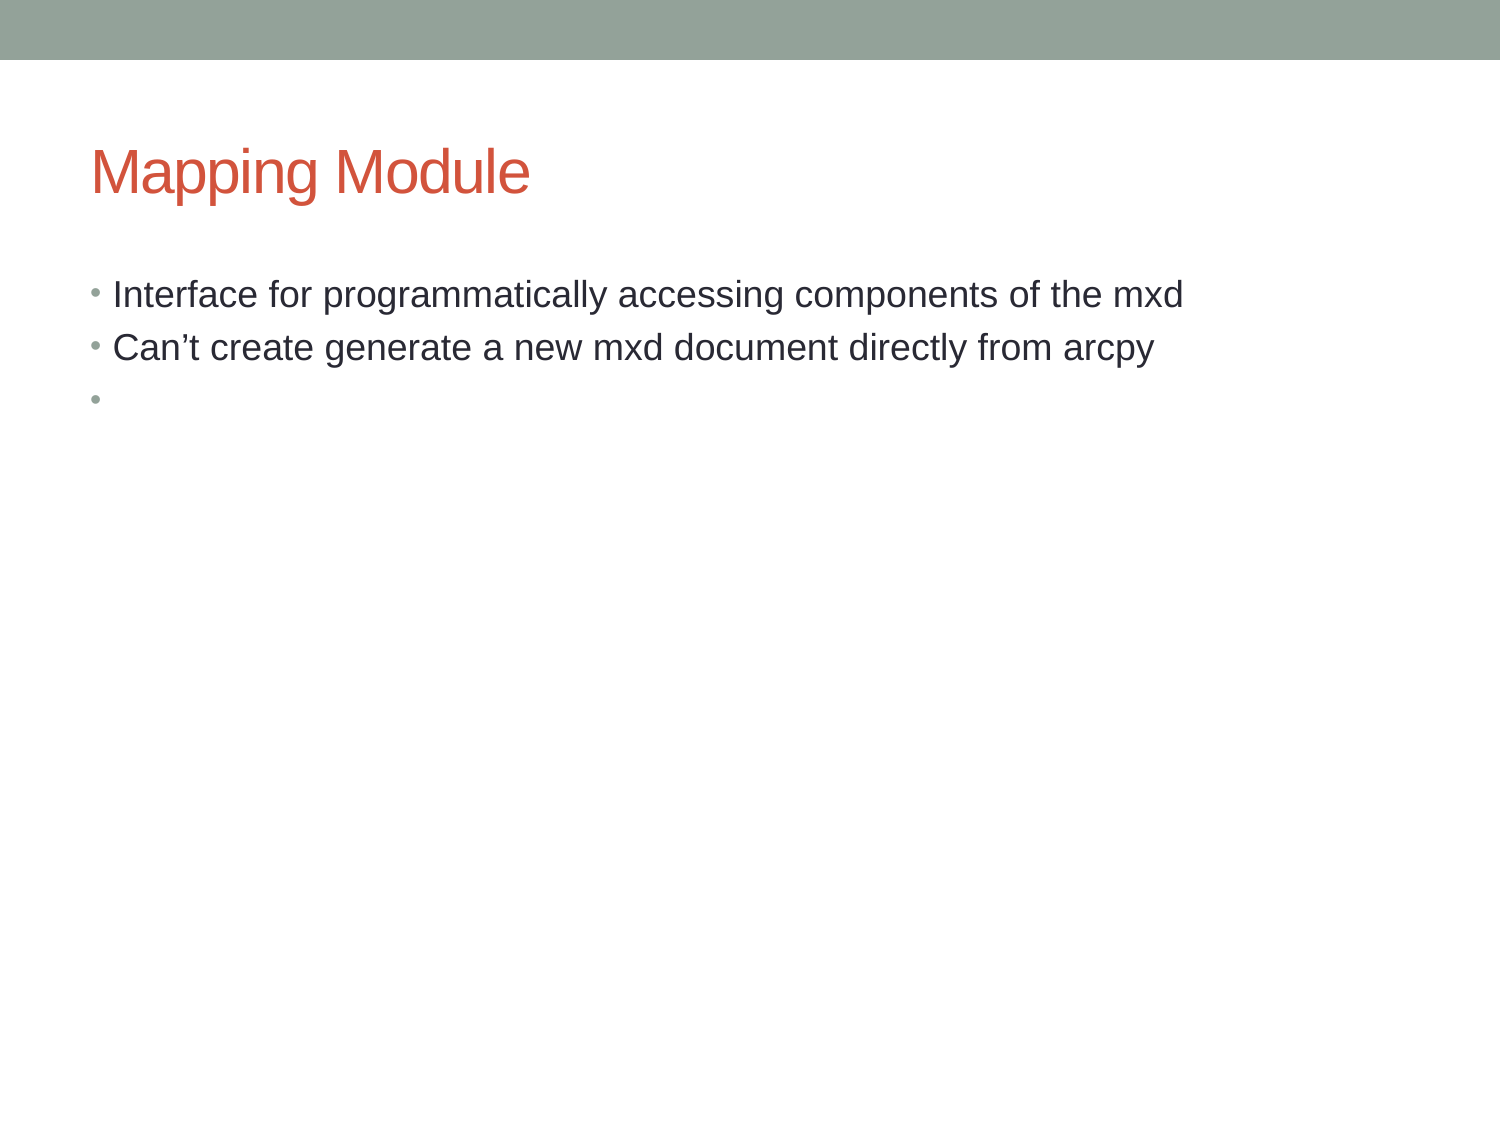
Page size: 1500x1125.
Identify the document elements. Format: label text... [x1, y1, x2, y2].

title Mapping Module [75, 87, 1426, 251]
list Interface for programmatically accessing components of the mxd Can’t create generate a new mxd document directly from arcpy [75, 262, 1426, 1063]
